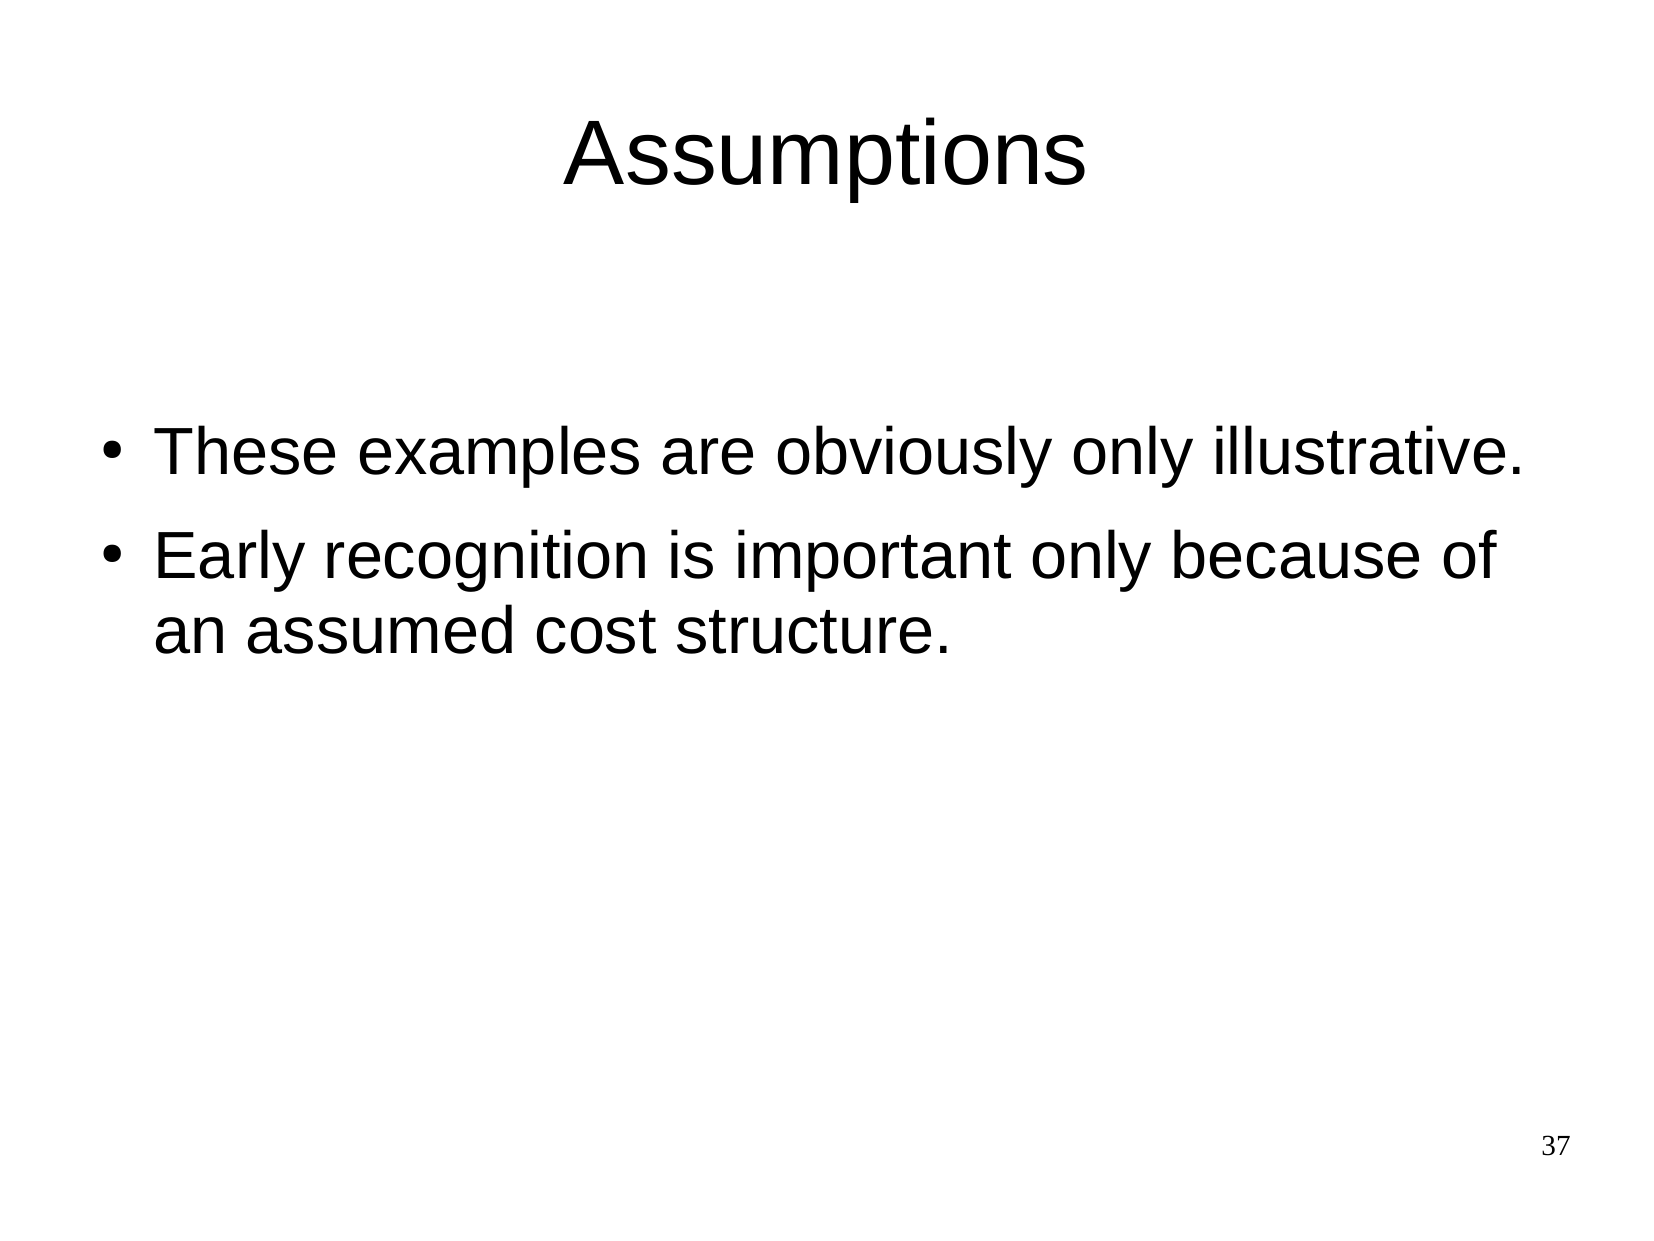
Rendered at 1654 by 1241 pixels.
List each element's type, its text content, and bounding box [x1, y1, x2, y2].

list These examples are obviously only illustrative. Early recognition is important only because of an assumed cost structure. [82, 414, 1571, 1134]
title Assumptions [82, 49, 1571, 257]
